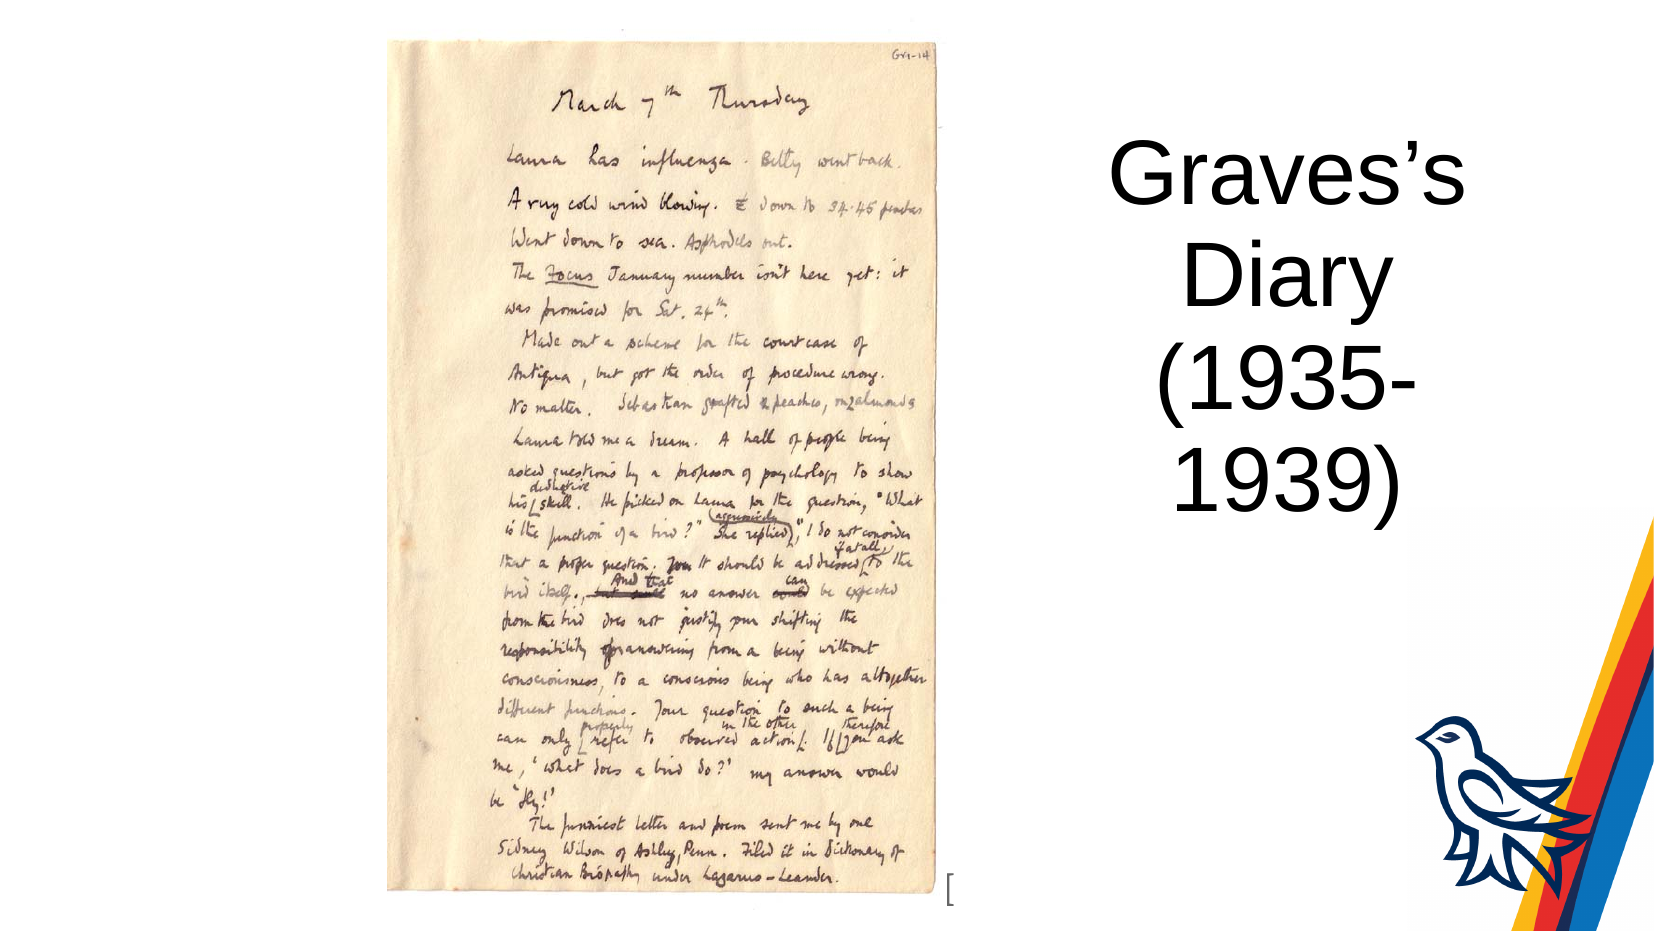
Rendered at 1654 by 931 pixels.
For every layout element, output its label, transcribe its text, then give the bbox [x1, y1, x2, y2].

title Graves’s Diary (1935-1939) [1086, 121, 1489, 532]
picture [1407, 507, 1654, 931]
picture [387, 14, 947, 910]
